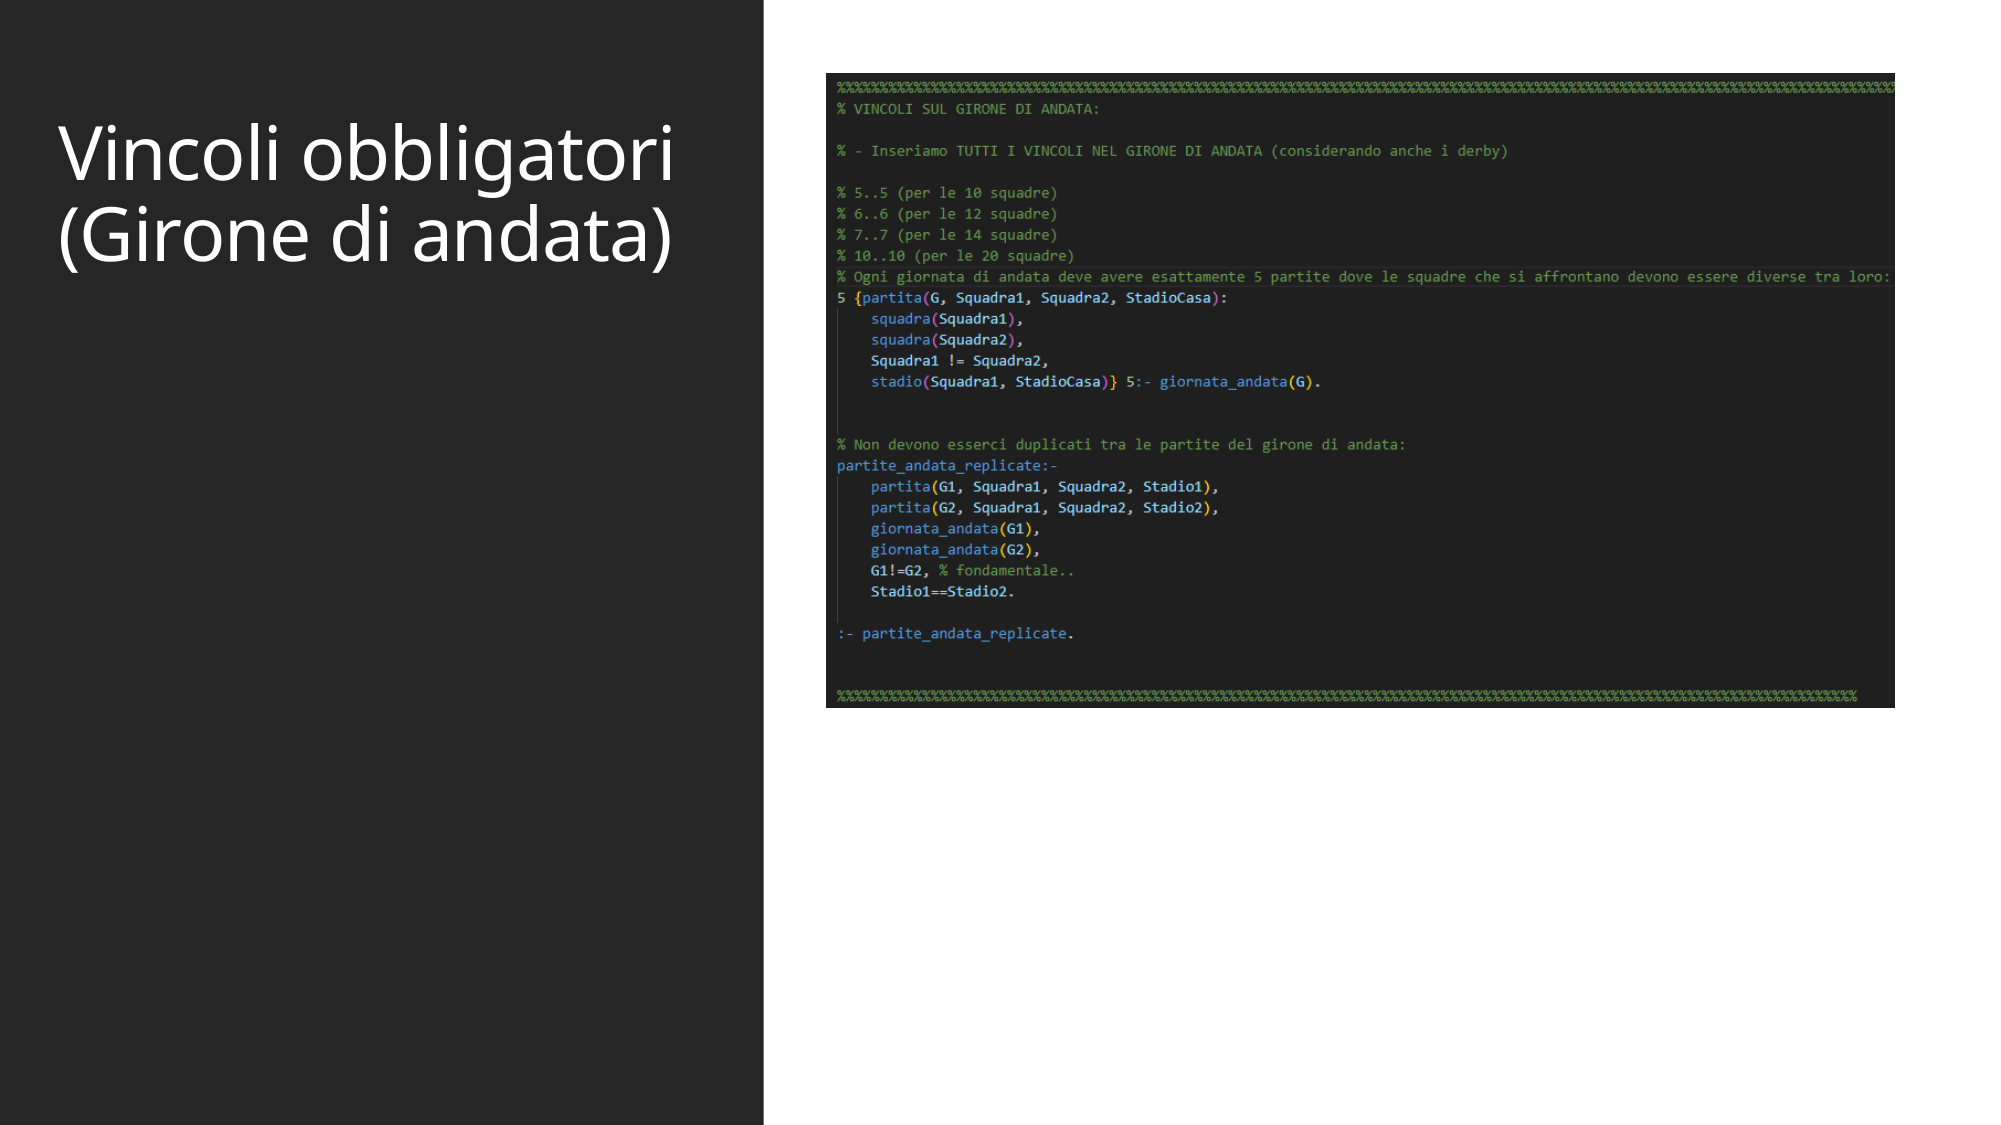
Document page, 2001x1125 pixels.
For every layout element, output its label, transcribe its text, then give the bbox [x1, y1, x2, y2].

title Vincoli obbligatori (Girone di andata) [43, 73, 751, 286]
picture [826, 73, 1895, 709]
